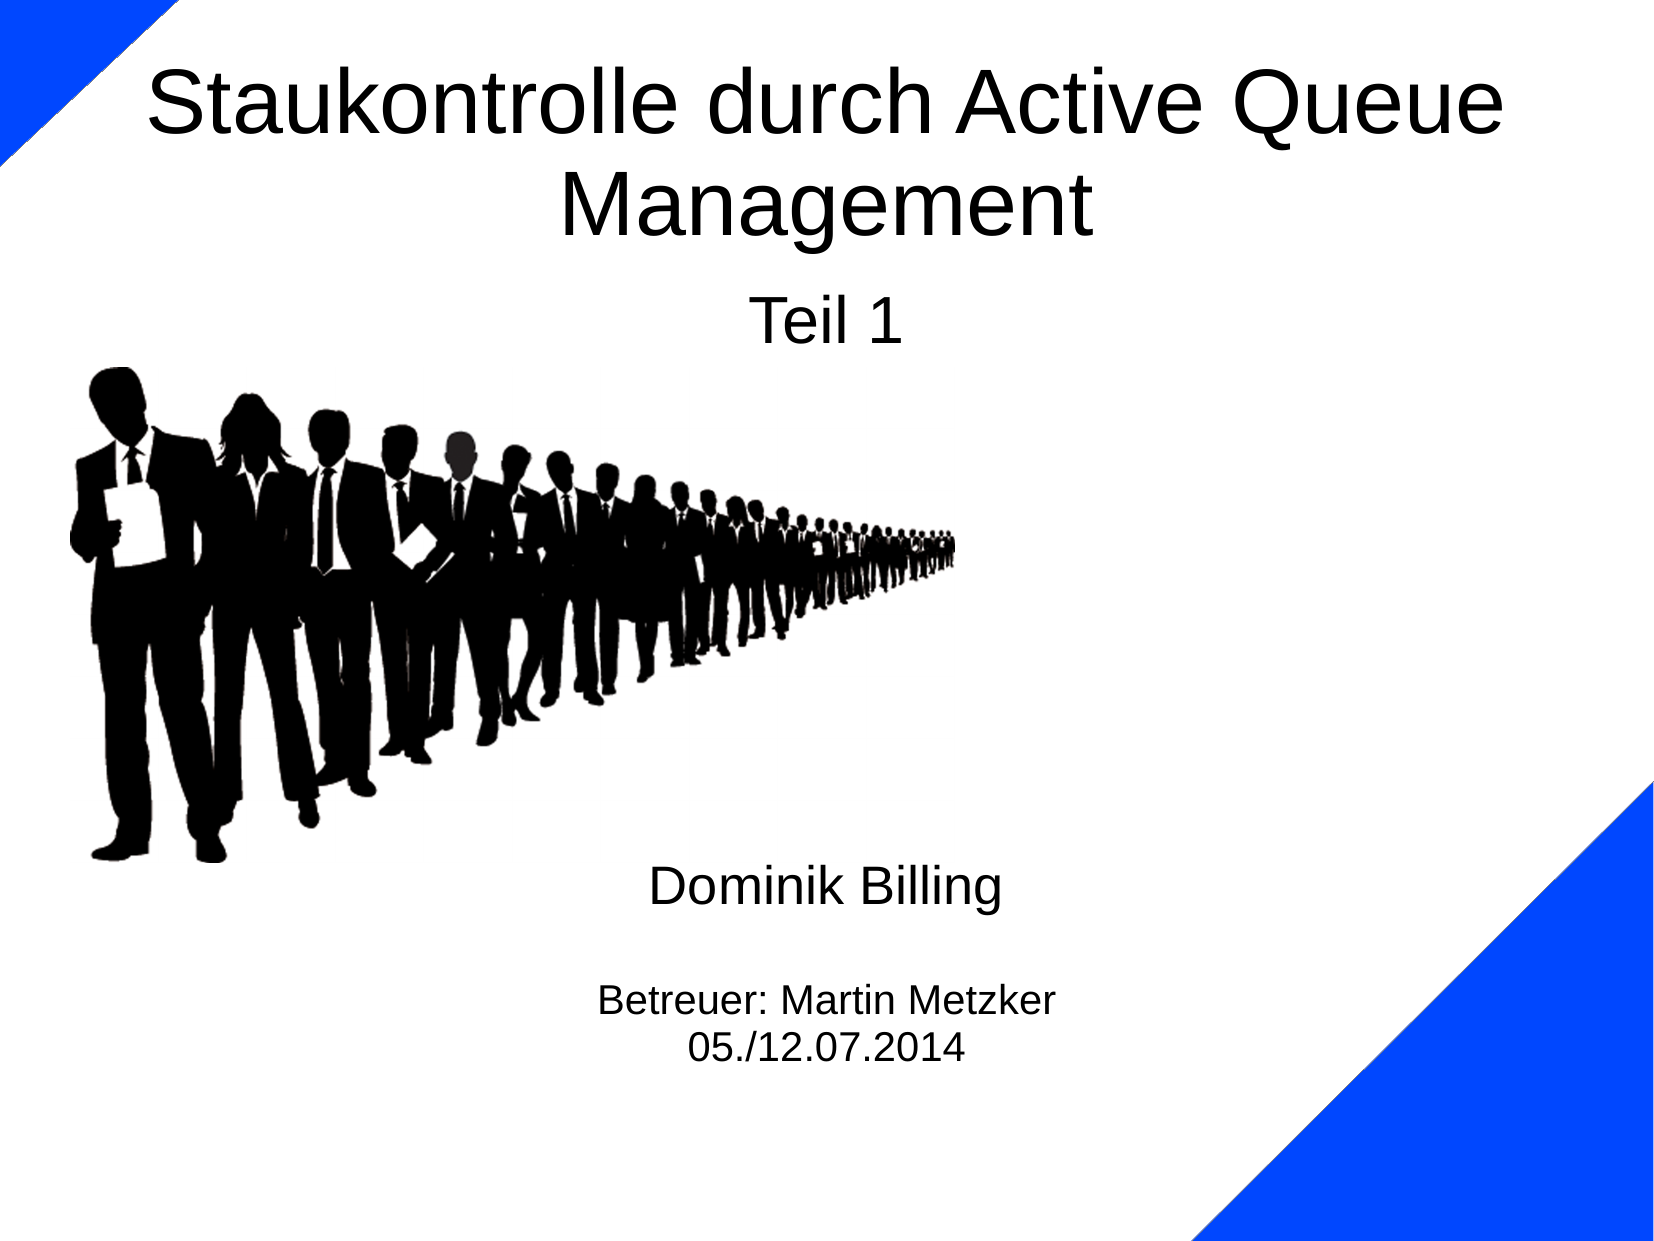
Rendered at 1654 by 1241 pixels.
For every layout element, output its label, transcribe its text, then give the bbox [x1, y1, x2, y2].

subtitle Teil 1 Dominik Billing Betreuer: Martin Metzker 05./12.07.2014 [82, 282, 1571, 1117]
text_box [1191, 780, 1654, 1241]
title Staukontrolle durch Active Queue Management [82, 49, 1571, 257]
text_box [0, 0, 179, 167]
picture [70, 367, 82, 863]
